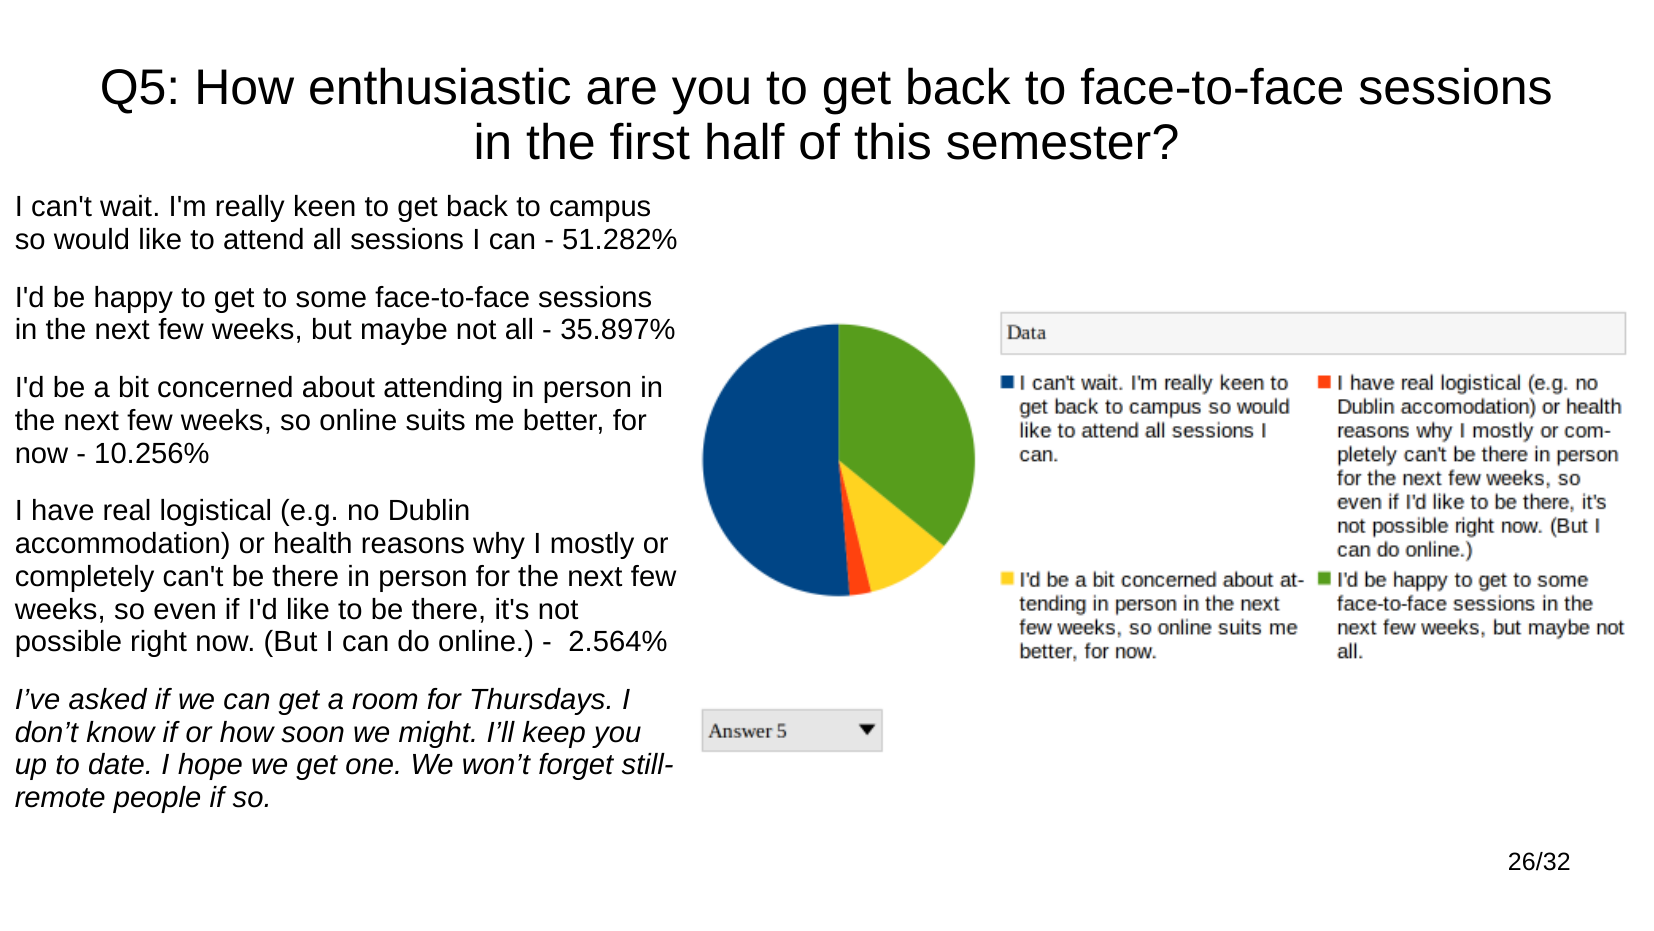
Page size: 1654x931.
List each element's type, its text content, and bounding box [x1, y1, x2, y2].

picture [696, 217, 1644, 758]
text_box I can't wait. I'm really keen to get back to campus so would like to attend all sessions I can - 51.282% I'd be happy to get to some face-to-face sessions in the next few weeks, but maybe not all - 35.897% I'd be a bit concerned about attending in person in the next few weeks, so online suits me better, for now - 10.256% I have real logistical (e.g. no Dublin accommodation) or health reasons why I mostly or completely can't be there in person for the next few weeks, so even if I'd like to be there, it's not possible right now. (But I can do online.) - 2.564% I’ve asked if we can get a room for Thursdays. I don’t know if or how soon we might. I’ll keep you up to date. I hope we get one. We won’t forget still-remote people if so. [0, 183, 696, 921]
title Q5: How enthusiastic are you to get back to face-to-face sessions in the first half of this semester? [82, 37, 1571, 193]
